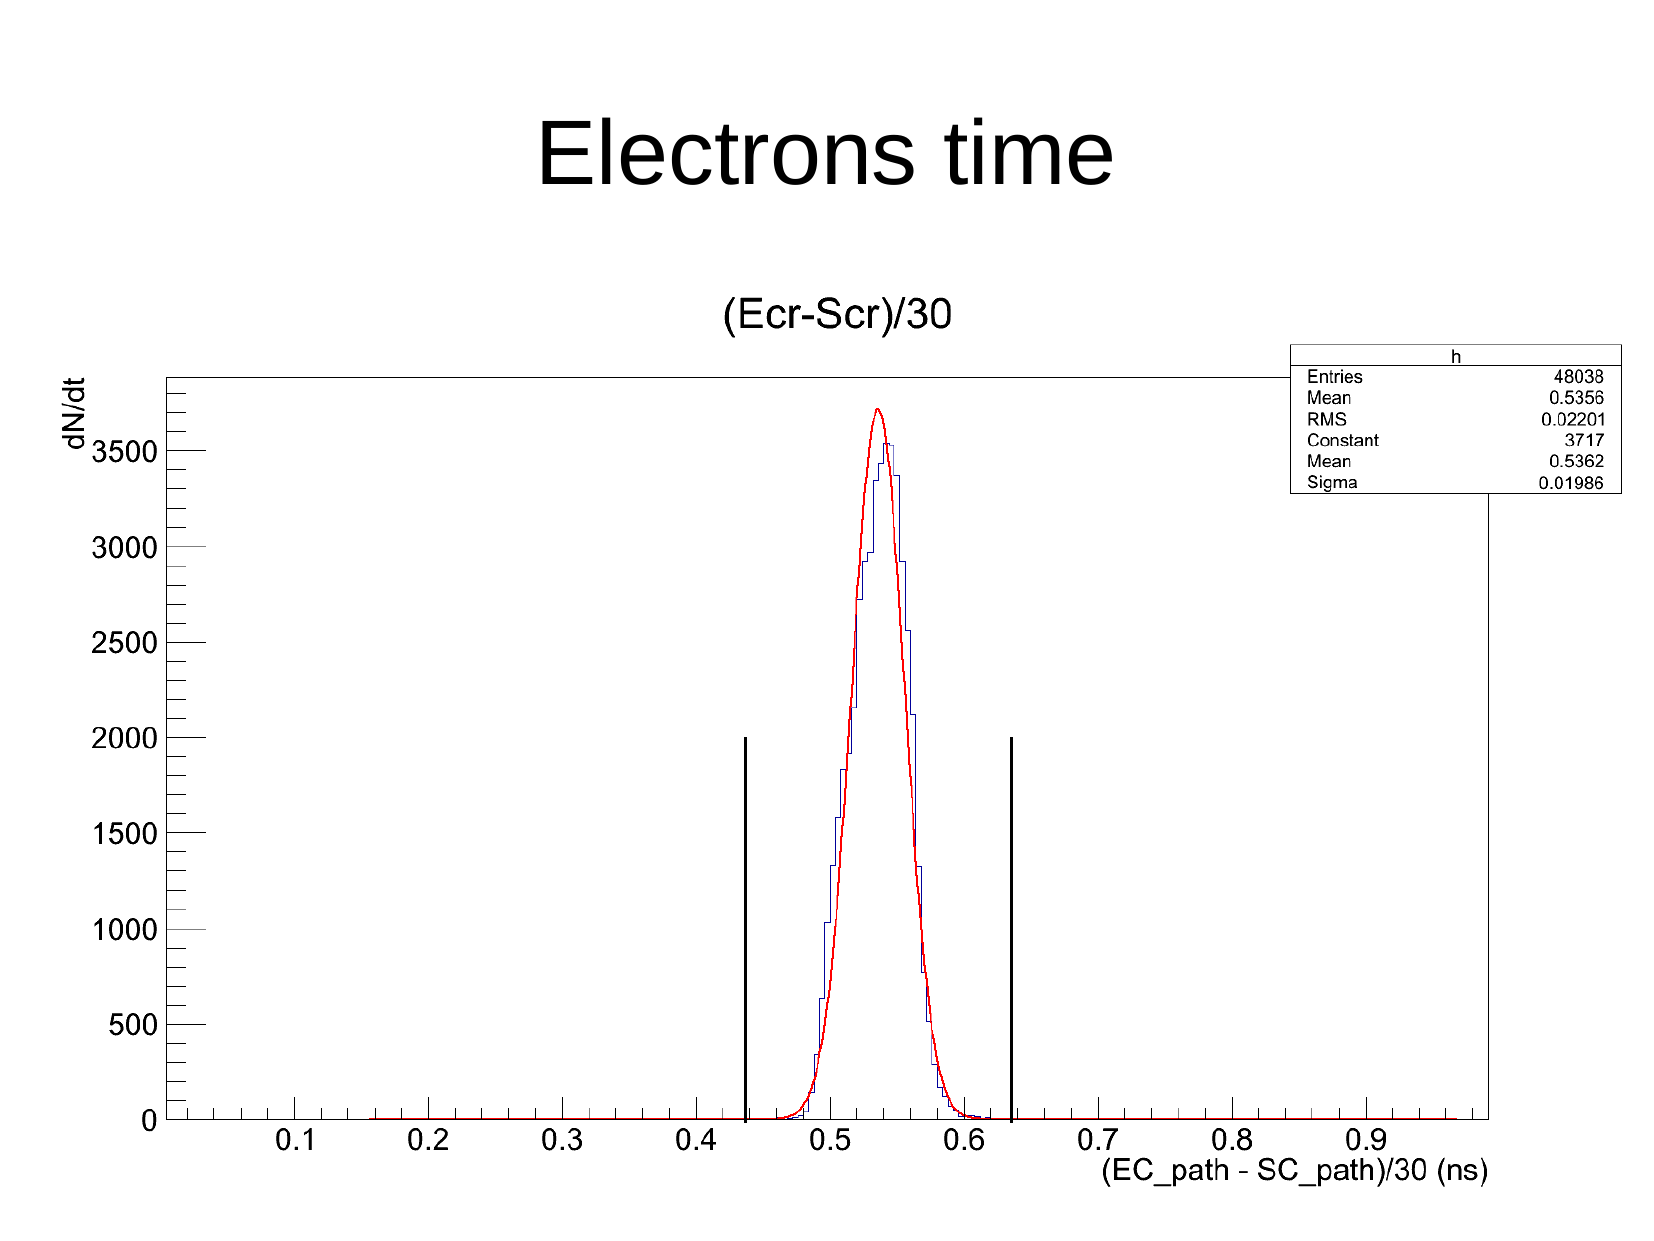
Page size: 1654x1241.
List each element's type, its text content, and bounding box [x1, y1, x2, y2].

title Electrons time [82, 49, 1571, 257]
picture [0, 284, 1654, 1212]
